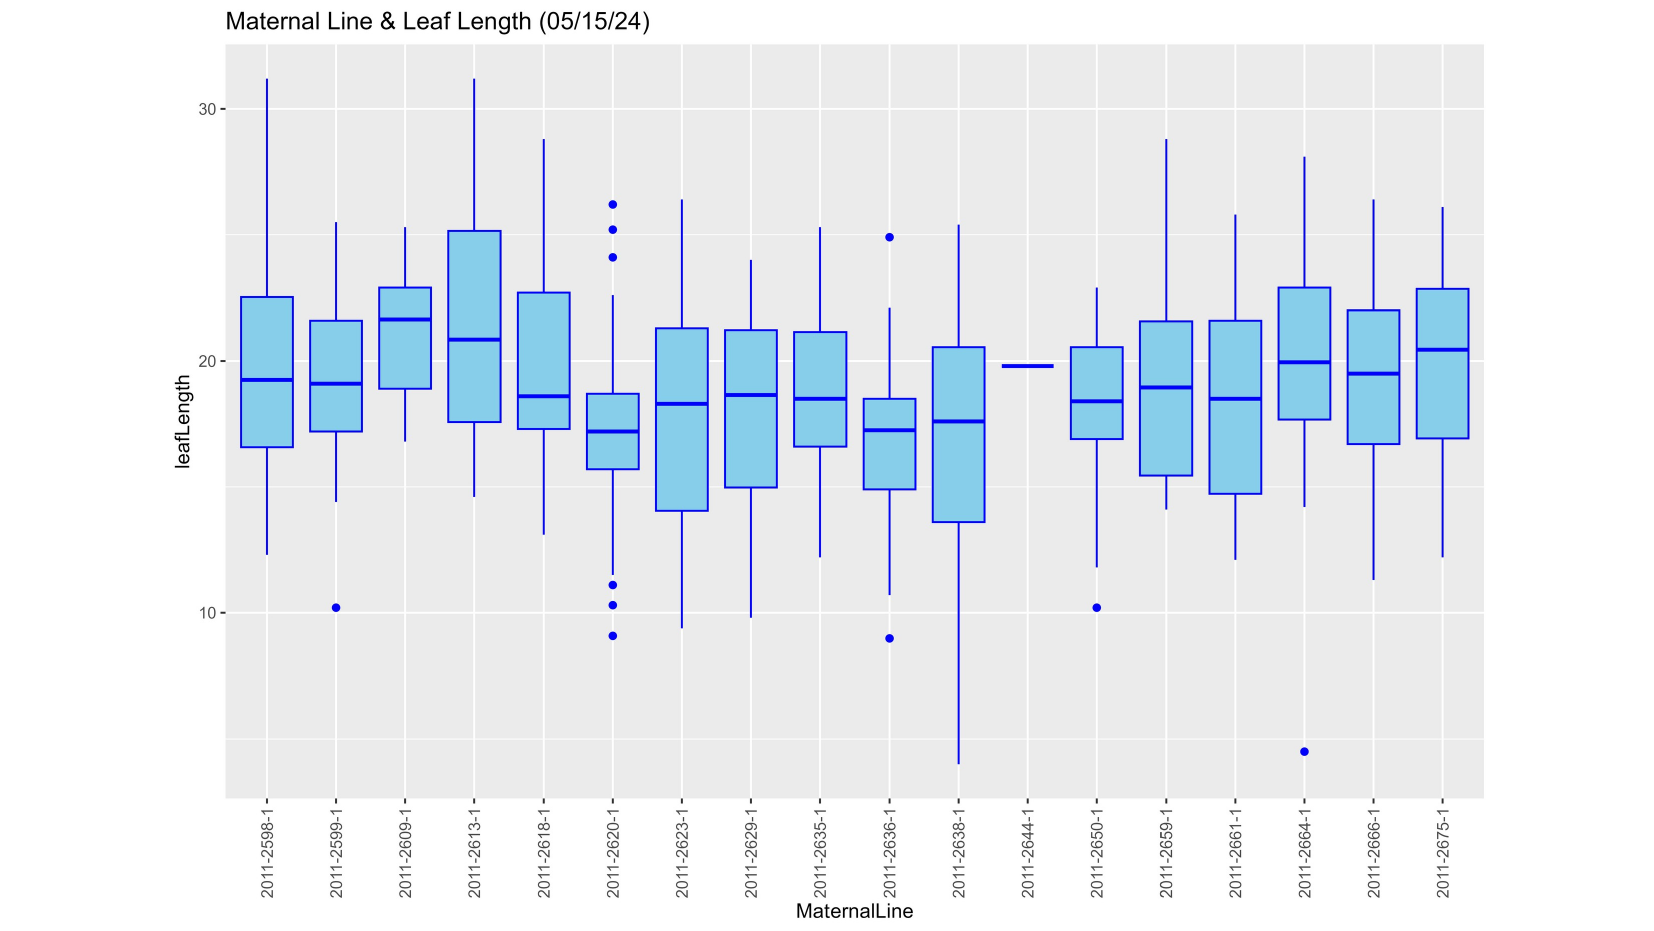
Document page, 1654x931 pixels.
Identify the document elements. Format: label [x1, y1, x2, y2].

picture [164, 1, 1494, 931]
